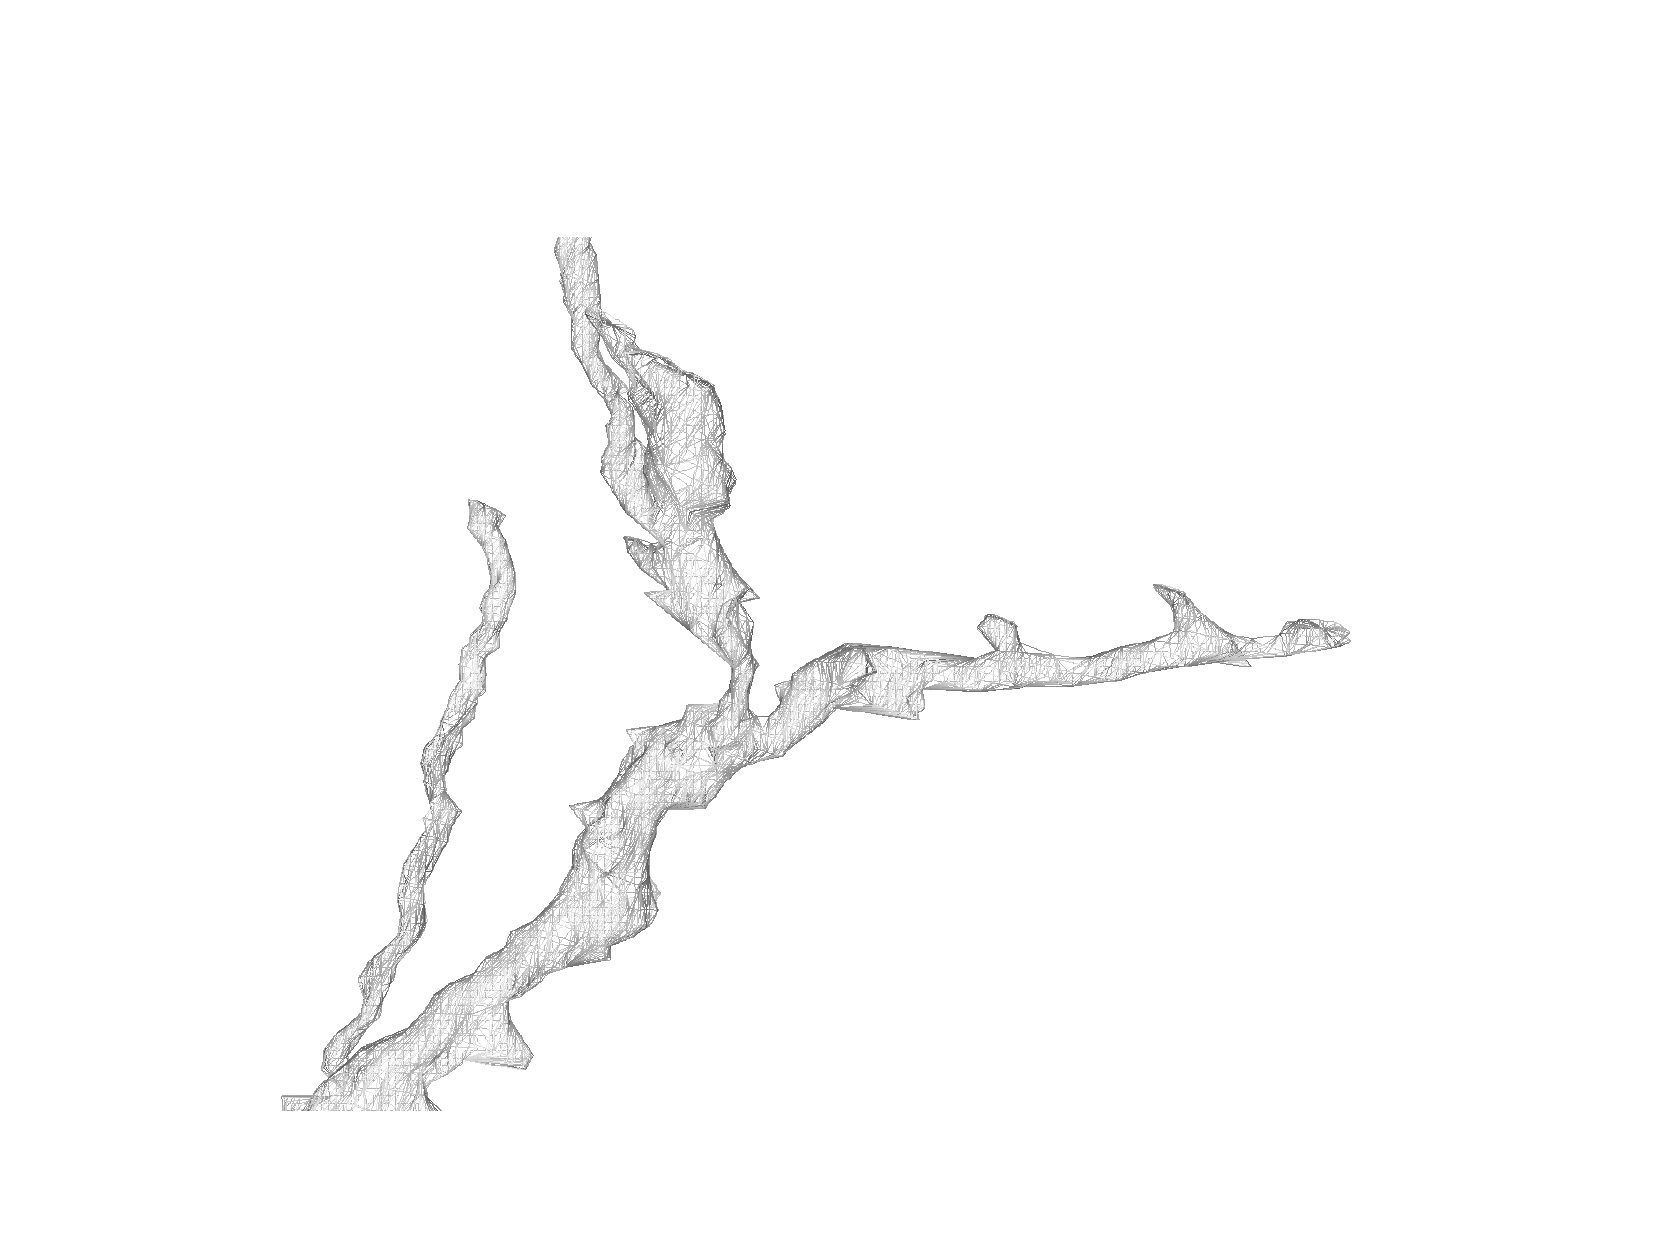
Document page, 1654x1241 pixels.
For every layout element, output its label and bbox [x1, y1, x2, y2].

picture [0, 237, 1588, 1111]
